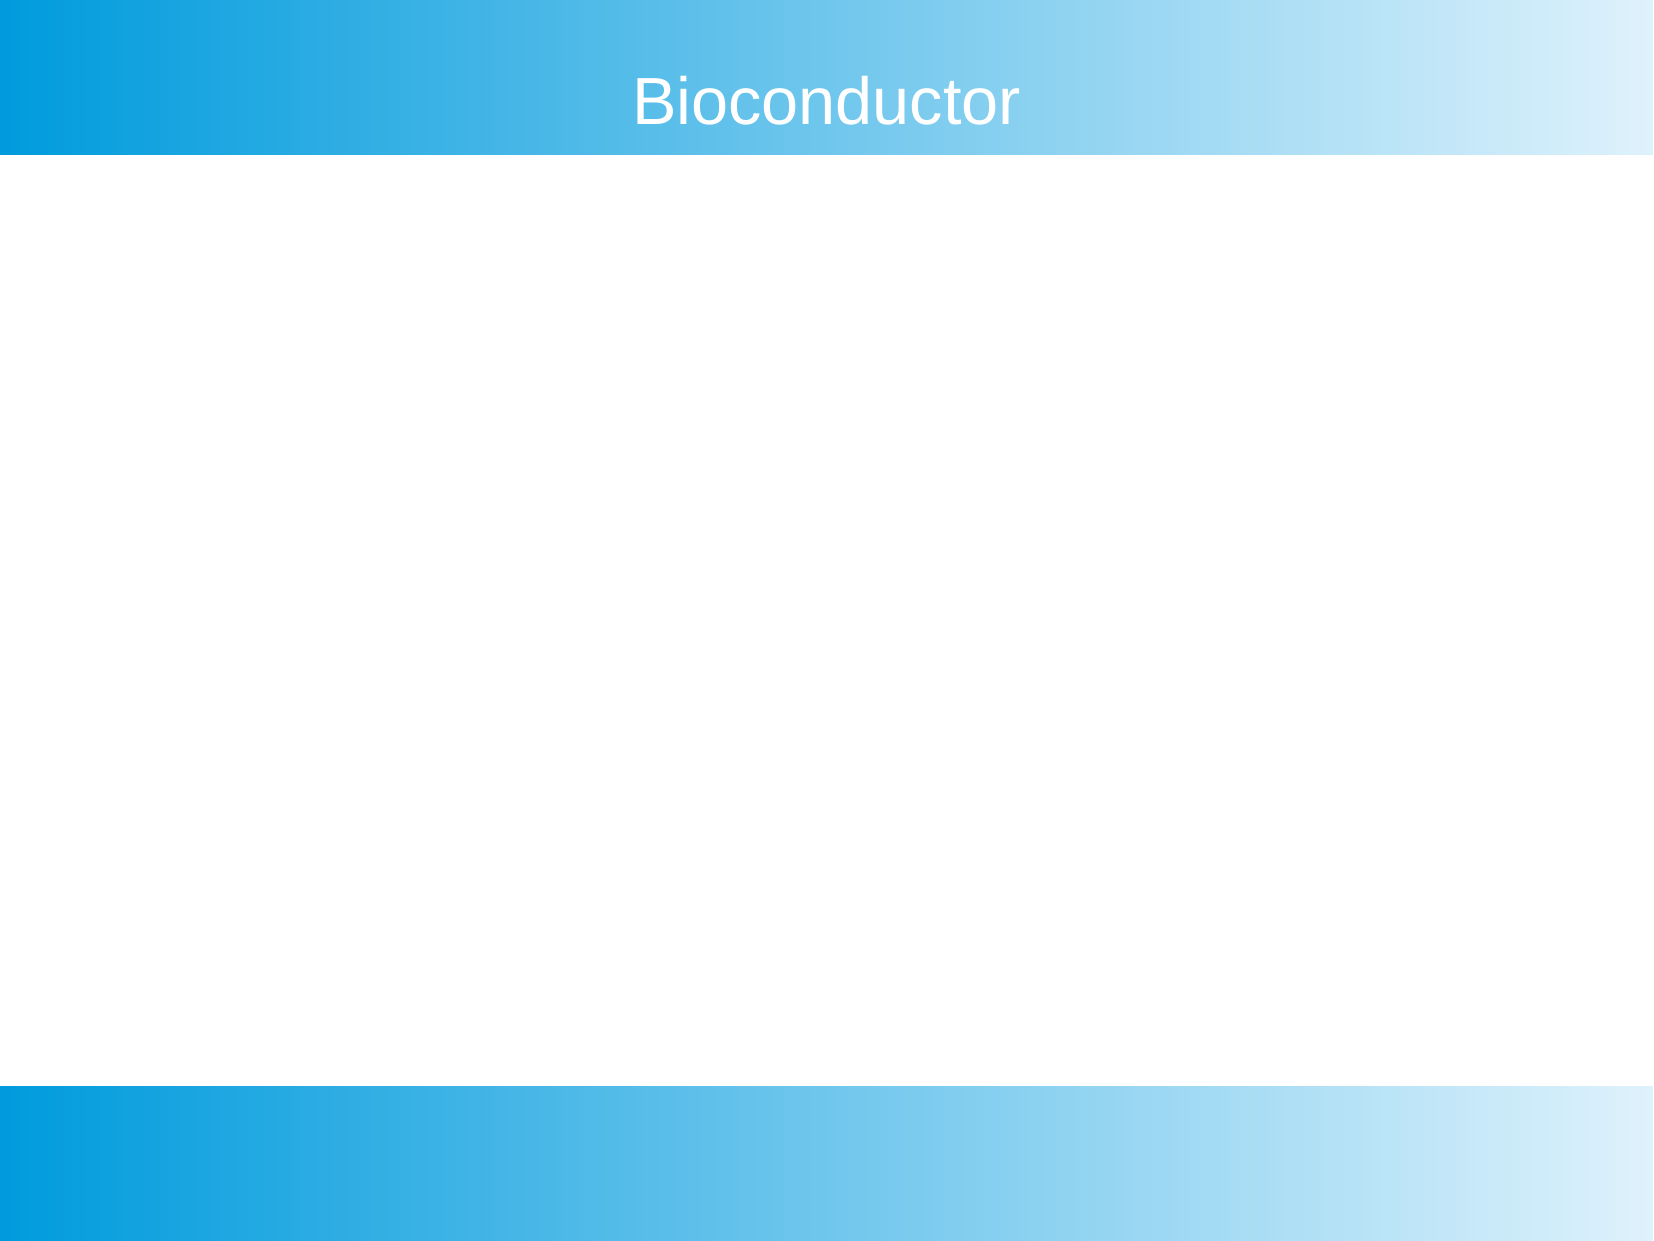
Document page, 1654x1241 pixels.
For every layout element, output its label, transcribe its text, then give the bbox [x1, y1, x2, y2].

title Bioconductor [82, 49, 1571, 155]
